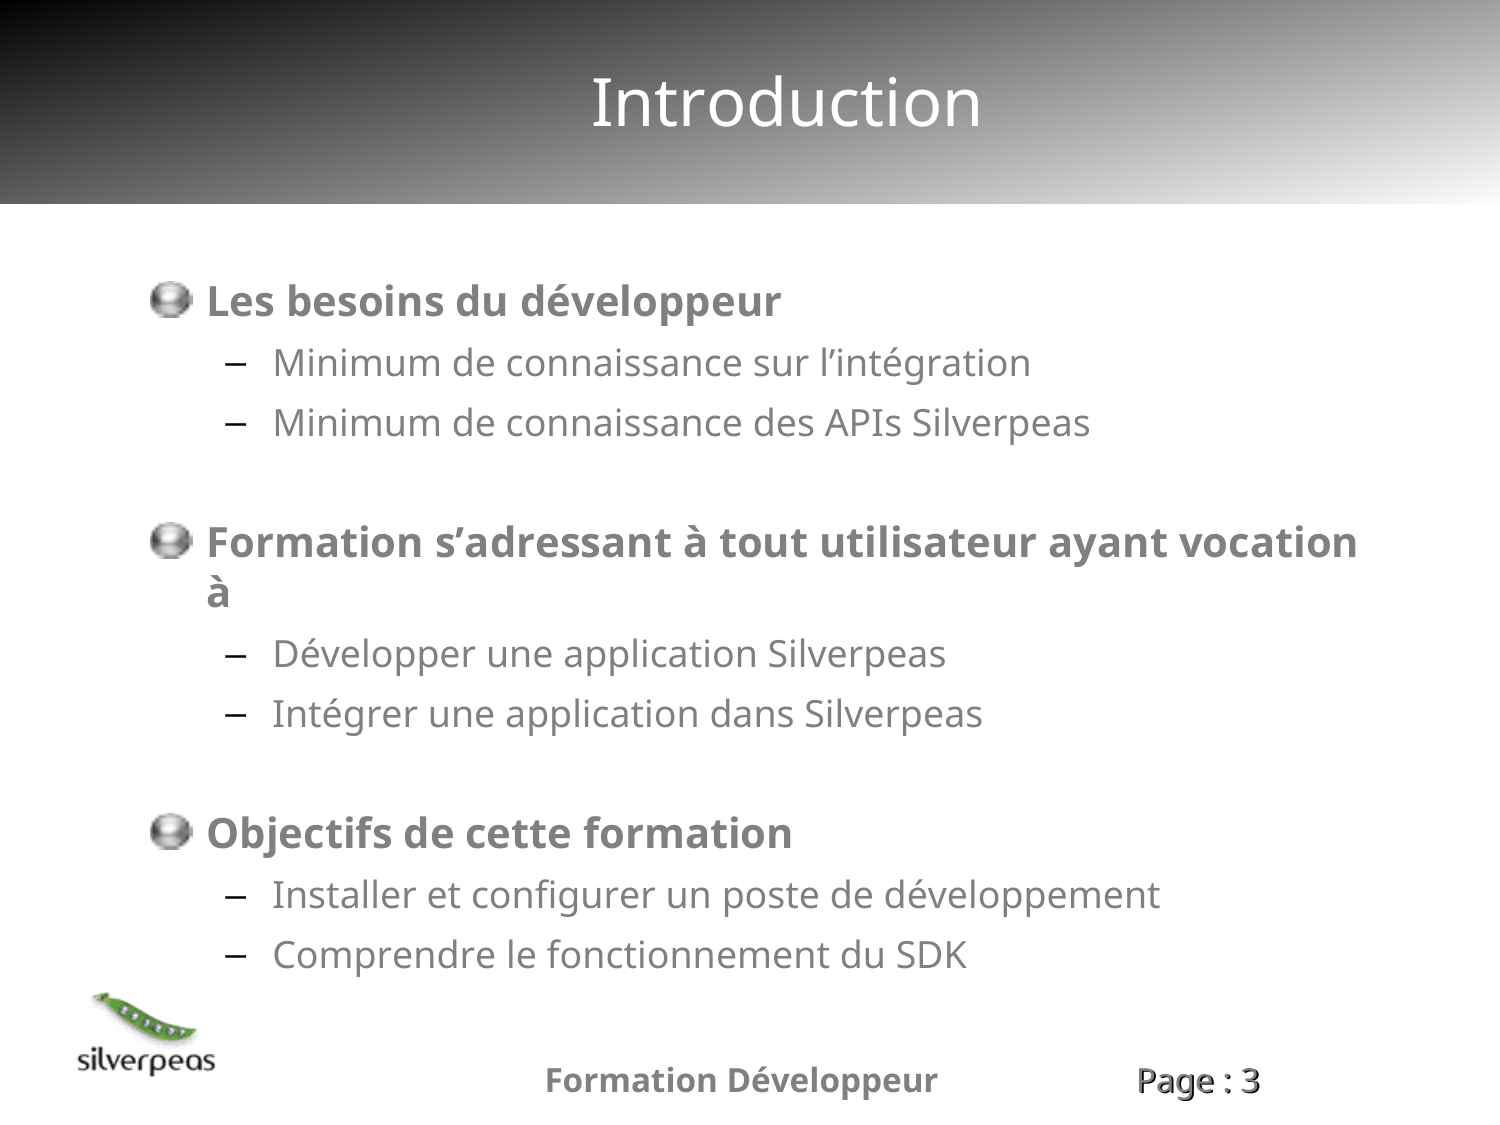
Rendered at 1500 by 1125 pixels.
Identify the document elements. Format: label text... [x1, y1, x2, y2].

picture [68, 985, 226, 1083]
list Les besoins du développeur Minimum de connaissance sur l’intégration Minimum de connaissance des APIs Silverpeas Formation s’adressant à tout utilisateur ayant vocation à Développer une application Silverpeas Intégrer une application dans Silverpeas Objectifs de cette formation Installer et configurer un poste de développement Comprendre le fonctionnement du SDK [135, 267, 1411, 936]
title Introduction [206, 0, 1369, 201]
